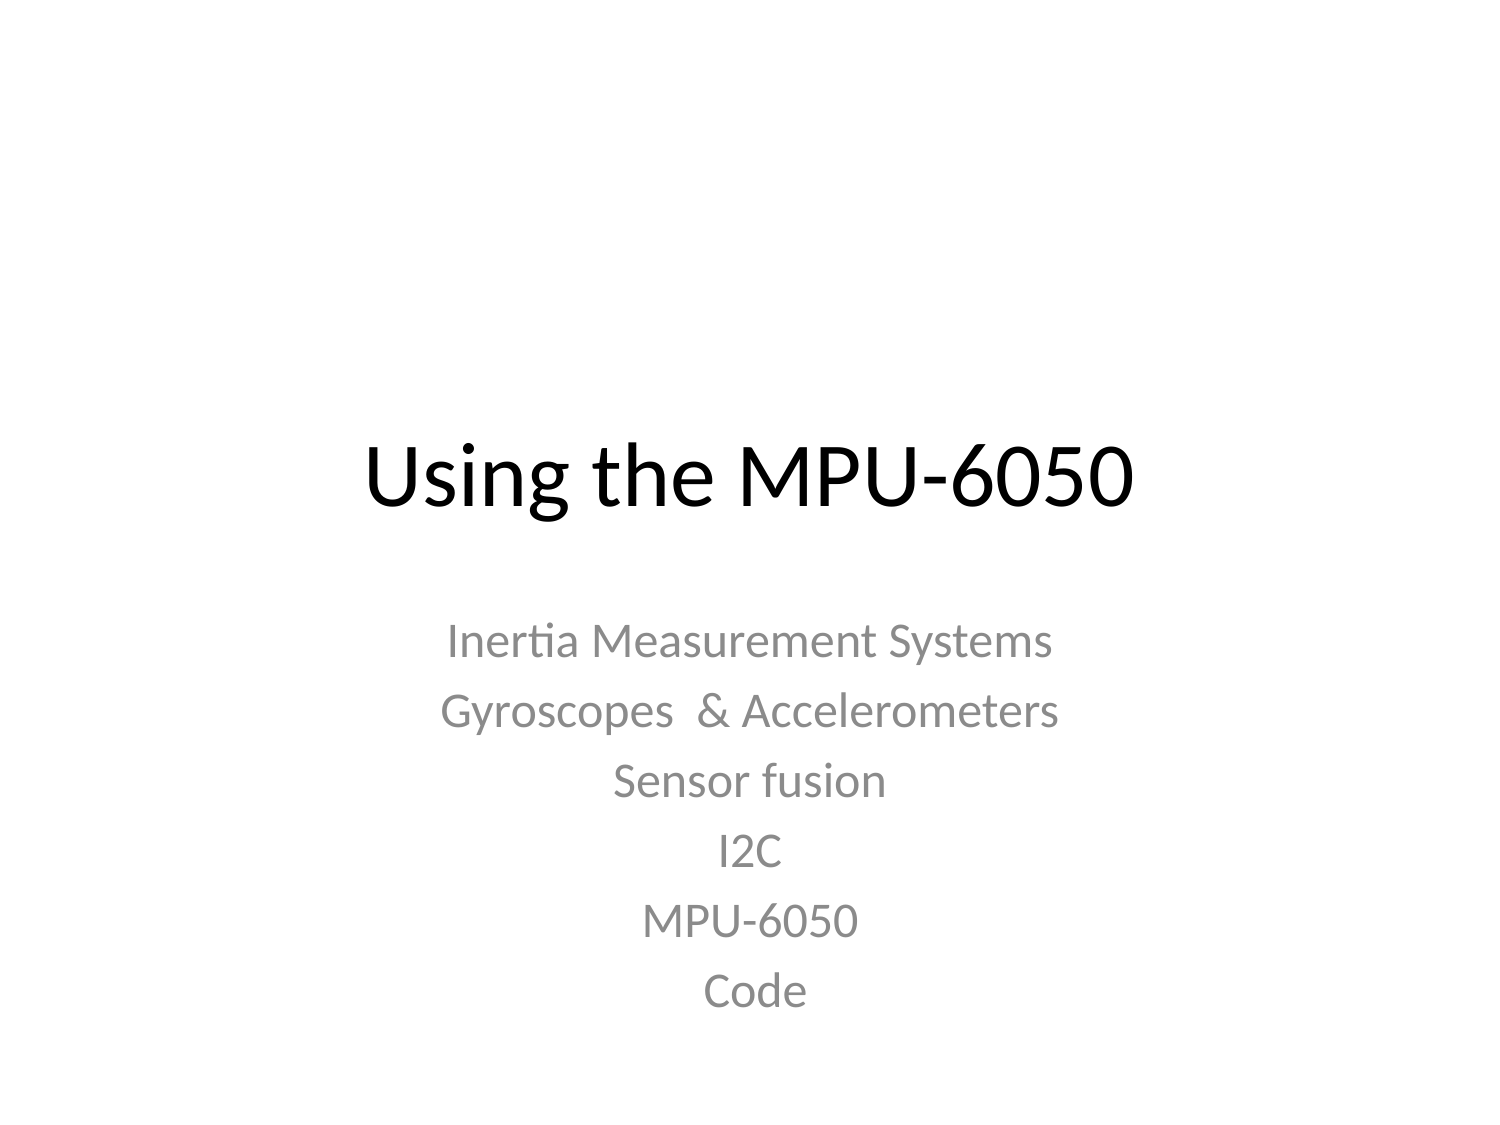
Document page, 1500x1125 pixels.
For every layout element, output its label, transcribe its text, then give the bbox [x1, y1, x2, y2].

title Using the MPU-6050 [112, 349, 1388, 591]
subtitle Inertia Measurement Systems Gyroscopes & Accelerometers Sensor fusion I2C MPU-6050 Code [225, 600, 1275, 1025]
